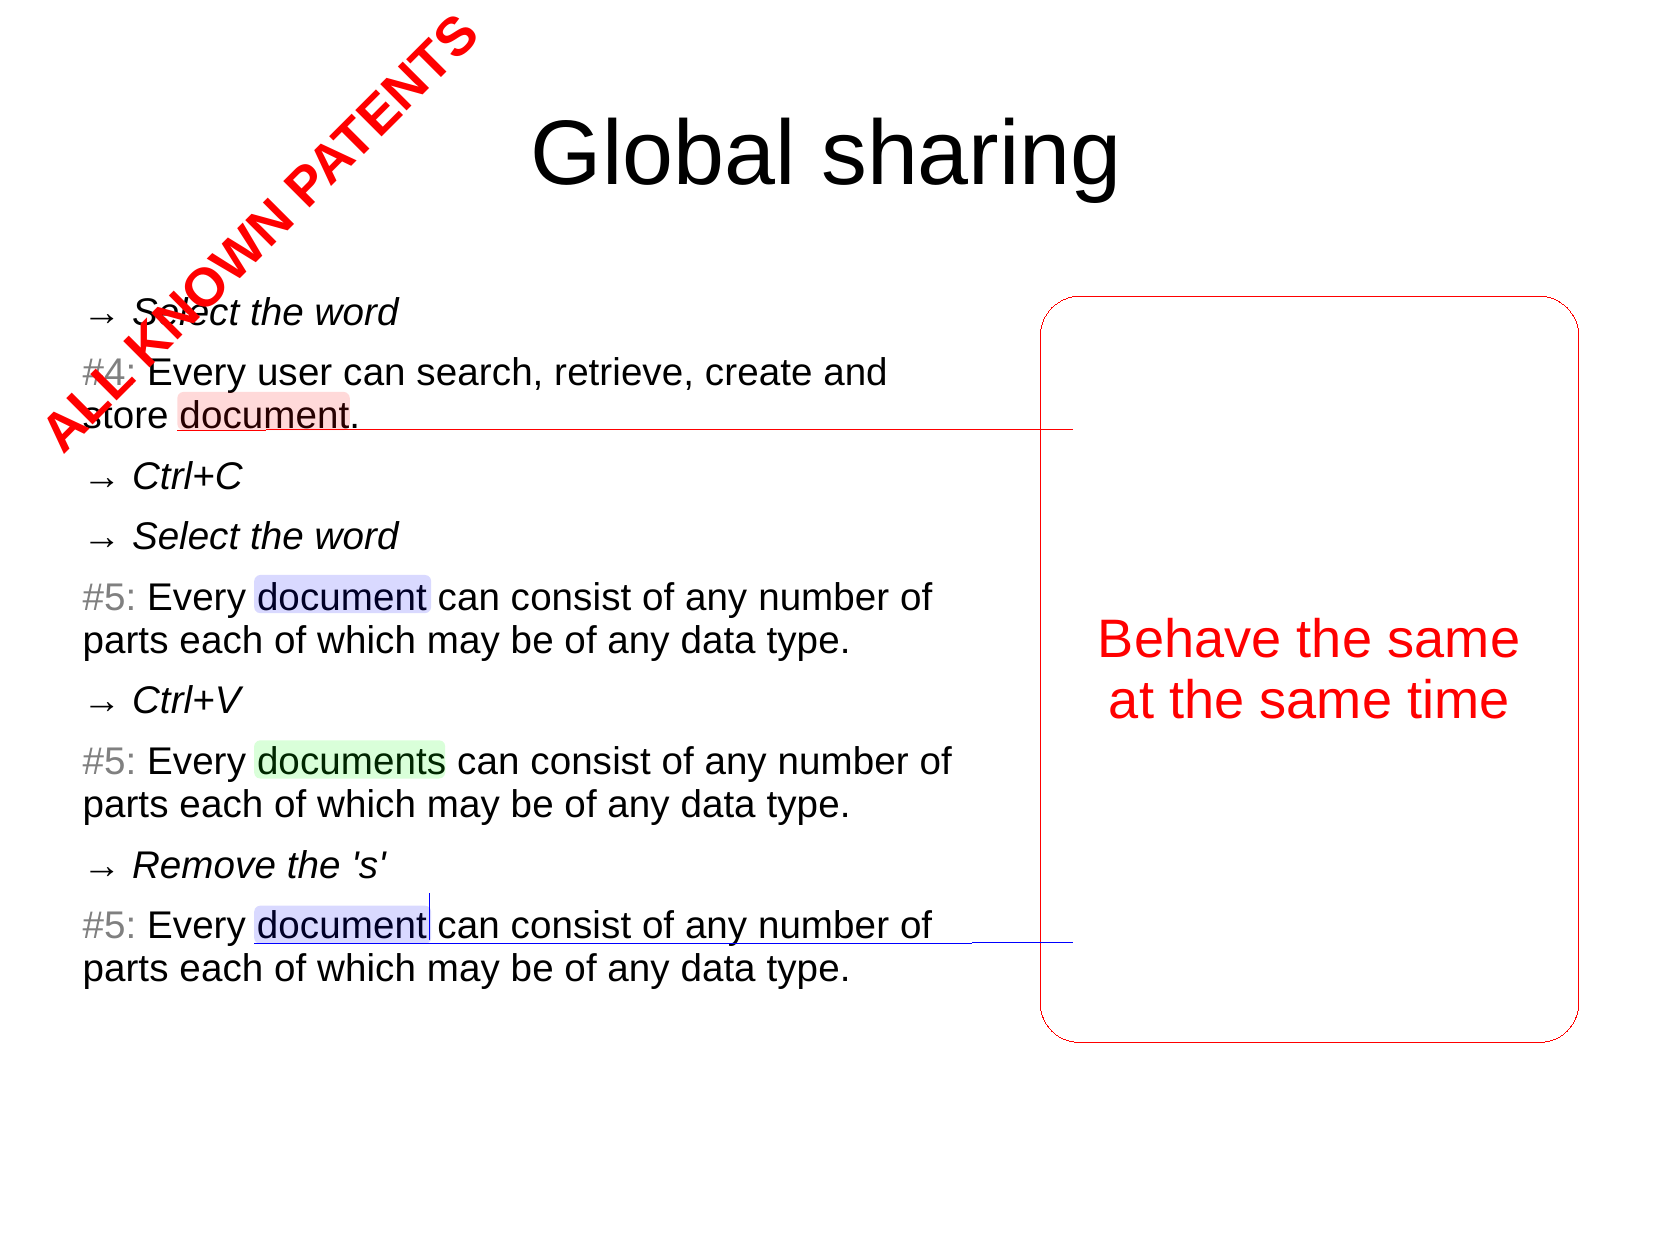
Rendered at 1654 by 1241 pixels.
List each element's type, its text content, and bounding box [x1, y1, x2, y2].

title Global sharing [375, 49, 1571, 257]
text_box [254, 740, 446, 779]
text_box Behave the same at the same time [1040, 296, 1579, 1043]
text_box [254, 905, 432, 944]
text_box [254, 574, 432, 614]
list → Select the word #4: Every user can search, retrieve, create and store document. → Ctrl+C → Select the word #5: Every document can consist of any number of parts each of which may be of any data type. → Ctrl+V #5: Every documents can consist of any number of parts each of which may be of any data type. → Remove the 's' #5: Every document can consist of any number of parts each of which may be of any data type. [241, 290, 962, 429]
list → Select the word #4: Every user can search, retrieve, create and store document. → Ctrl+C → Select the word #5: Every document can consist of any number of parts each of which may be of any data type. → Ctrl+V #5: Every documents can consist of any number of parts each of which may be of any data type. → Remove the 's' #5: Every document can consist of any number of parts each of which may be of any data type. [82, 430, 962, 1010]
text_box ALL KNOWN PATENTS [12, 0, 631, 522]
title Global sharing [82, 49, 388, 257]
text_box [202, 391, 350, 431]
